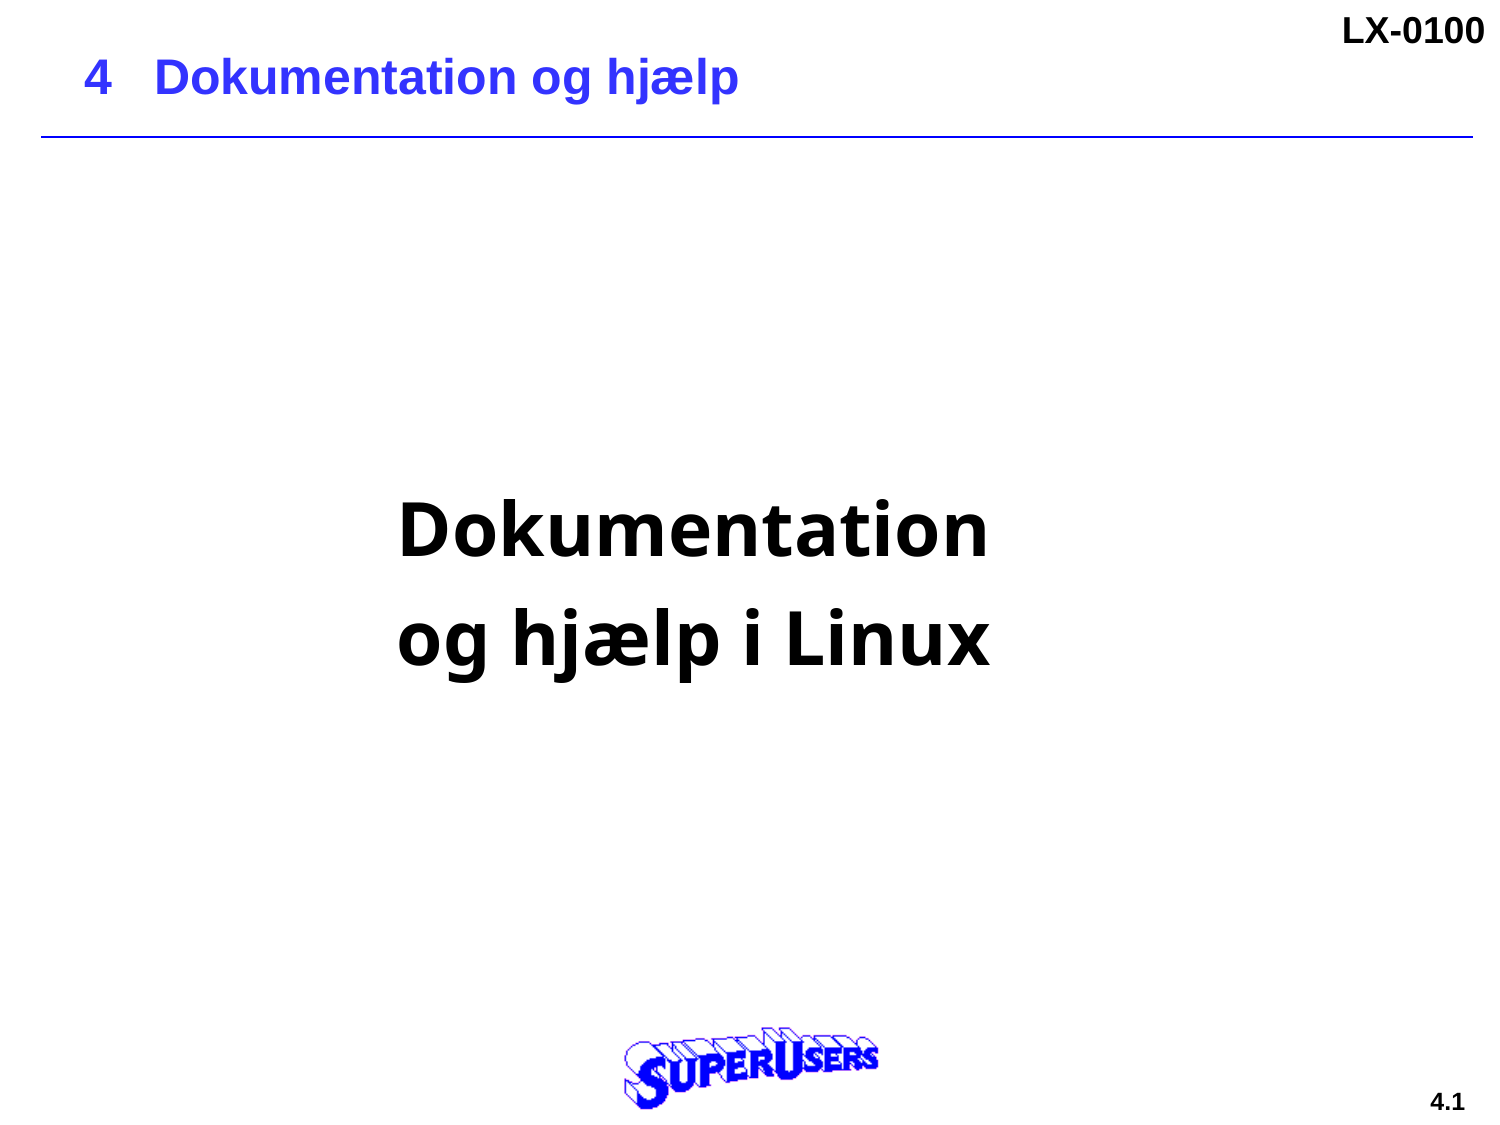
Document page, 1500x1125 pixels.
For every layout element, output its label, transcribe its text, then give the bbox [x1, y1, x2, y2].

picture [620, 1023, 880, 1111]
text_box Dokumentation og hjælp i Linux [206, 468, 1182, 656]
title 4 Dokumentation og hjælp [76, 42, 1424, 135]
